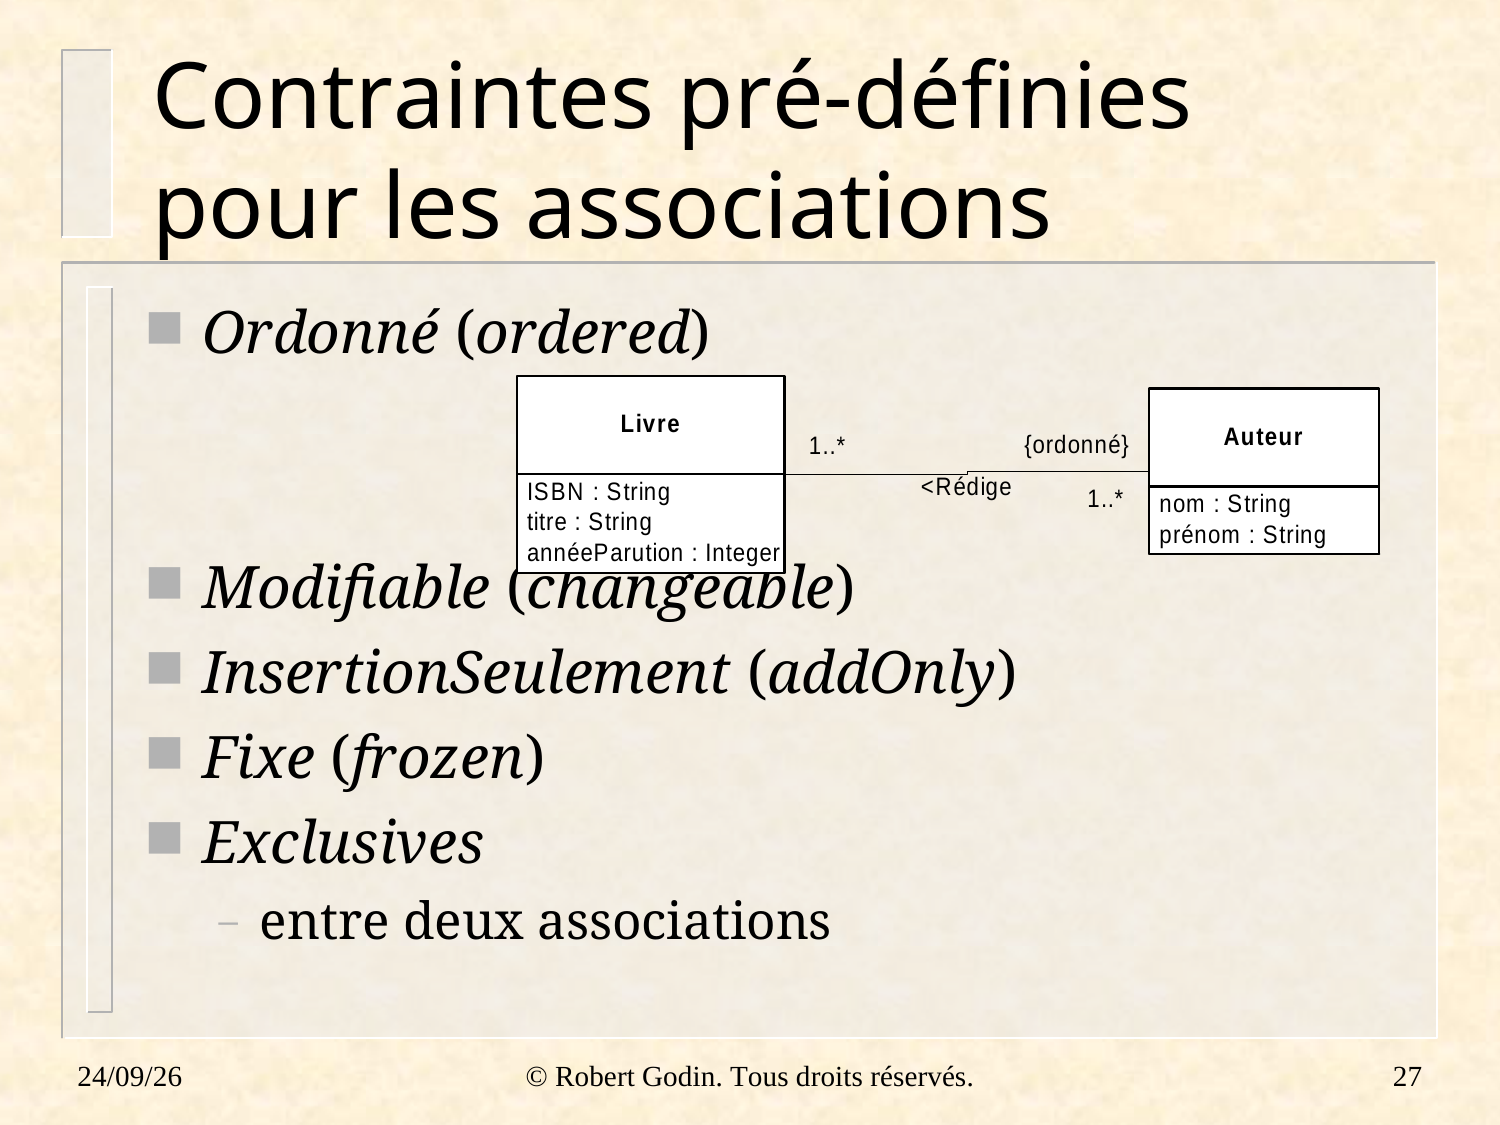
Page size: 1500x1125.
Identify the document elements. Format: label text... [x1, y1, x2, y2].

text_box 31/05/21 [62, 1037, 376, 1113]
chart [512, 336, 1438, 589]
title Contraintes pré-définies pour les associations [137, 56, 1413, 238]
text_box © Robert Godin. Tous droits réservés. [512, 1037, 988, 1113]
text_box <number> [1125, 1037, 1438, 1113]
picture [0, 0, 1500, 1125]
list Ordonné (ordered) Modifiable (changeable) InsertionSeulement (addOnly) Fixe (frozen) Exclusives entre deux associations [137, 287, 1413, 963]
